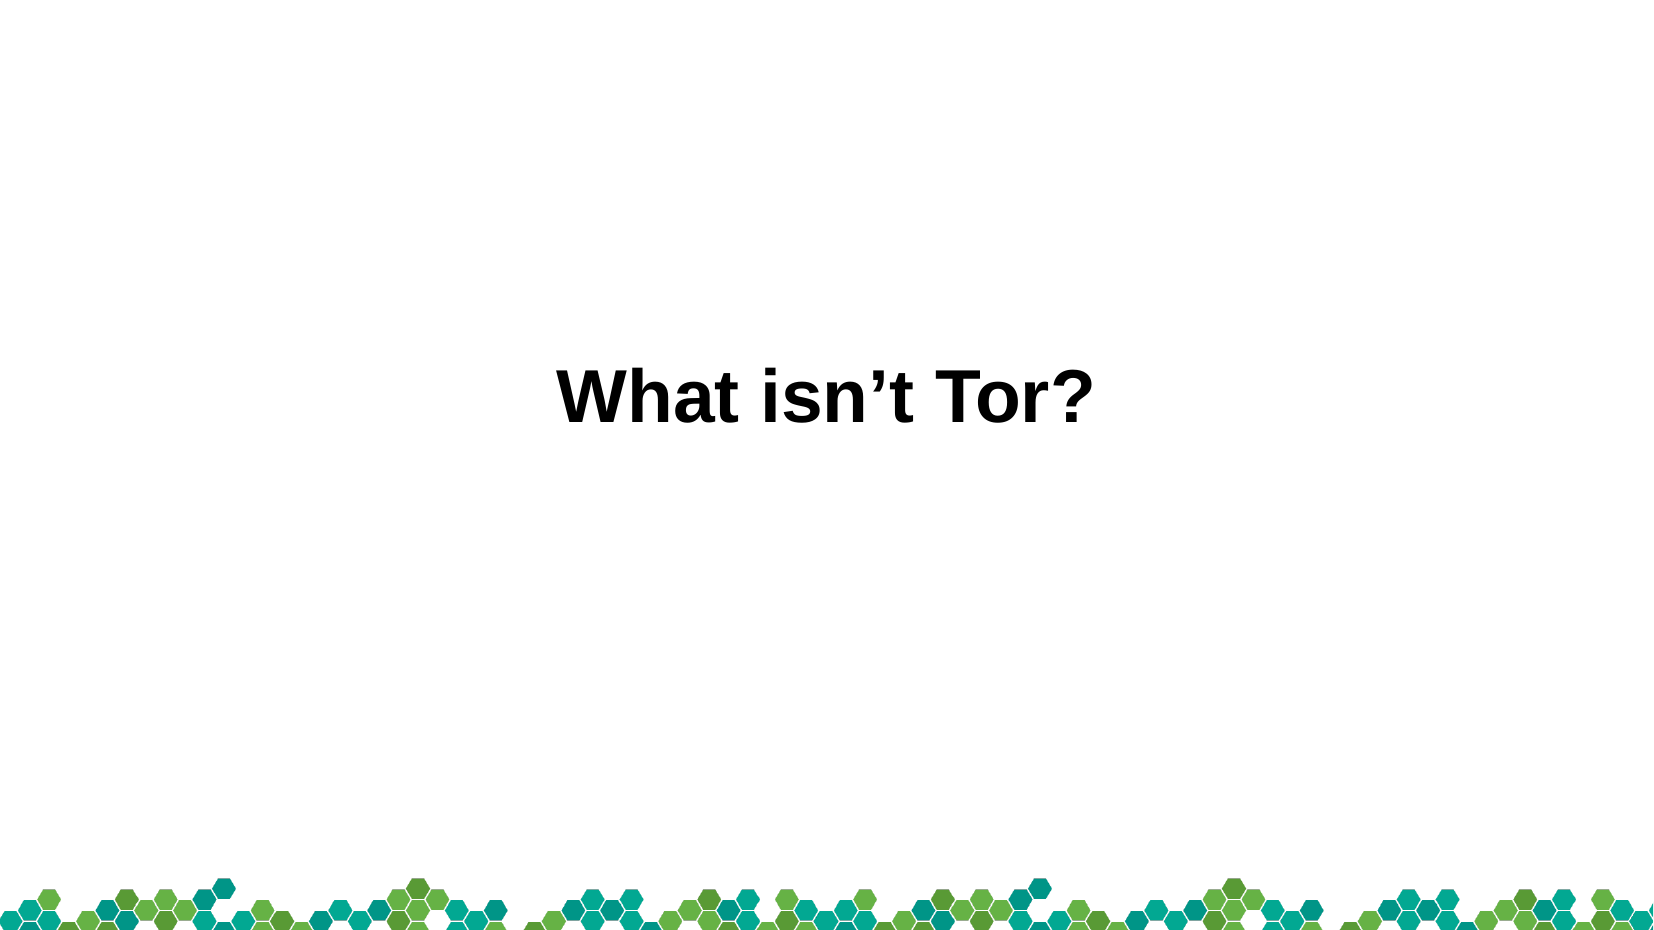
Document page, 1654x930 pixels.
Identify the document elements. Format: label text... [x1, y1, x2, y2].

picture [0, 870, 1654, 930]
subtitle What isn’t Tor? [82, 37, 1571, 757]
